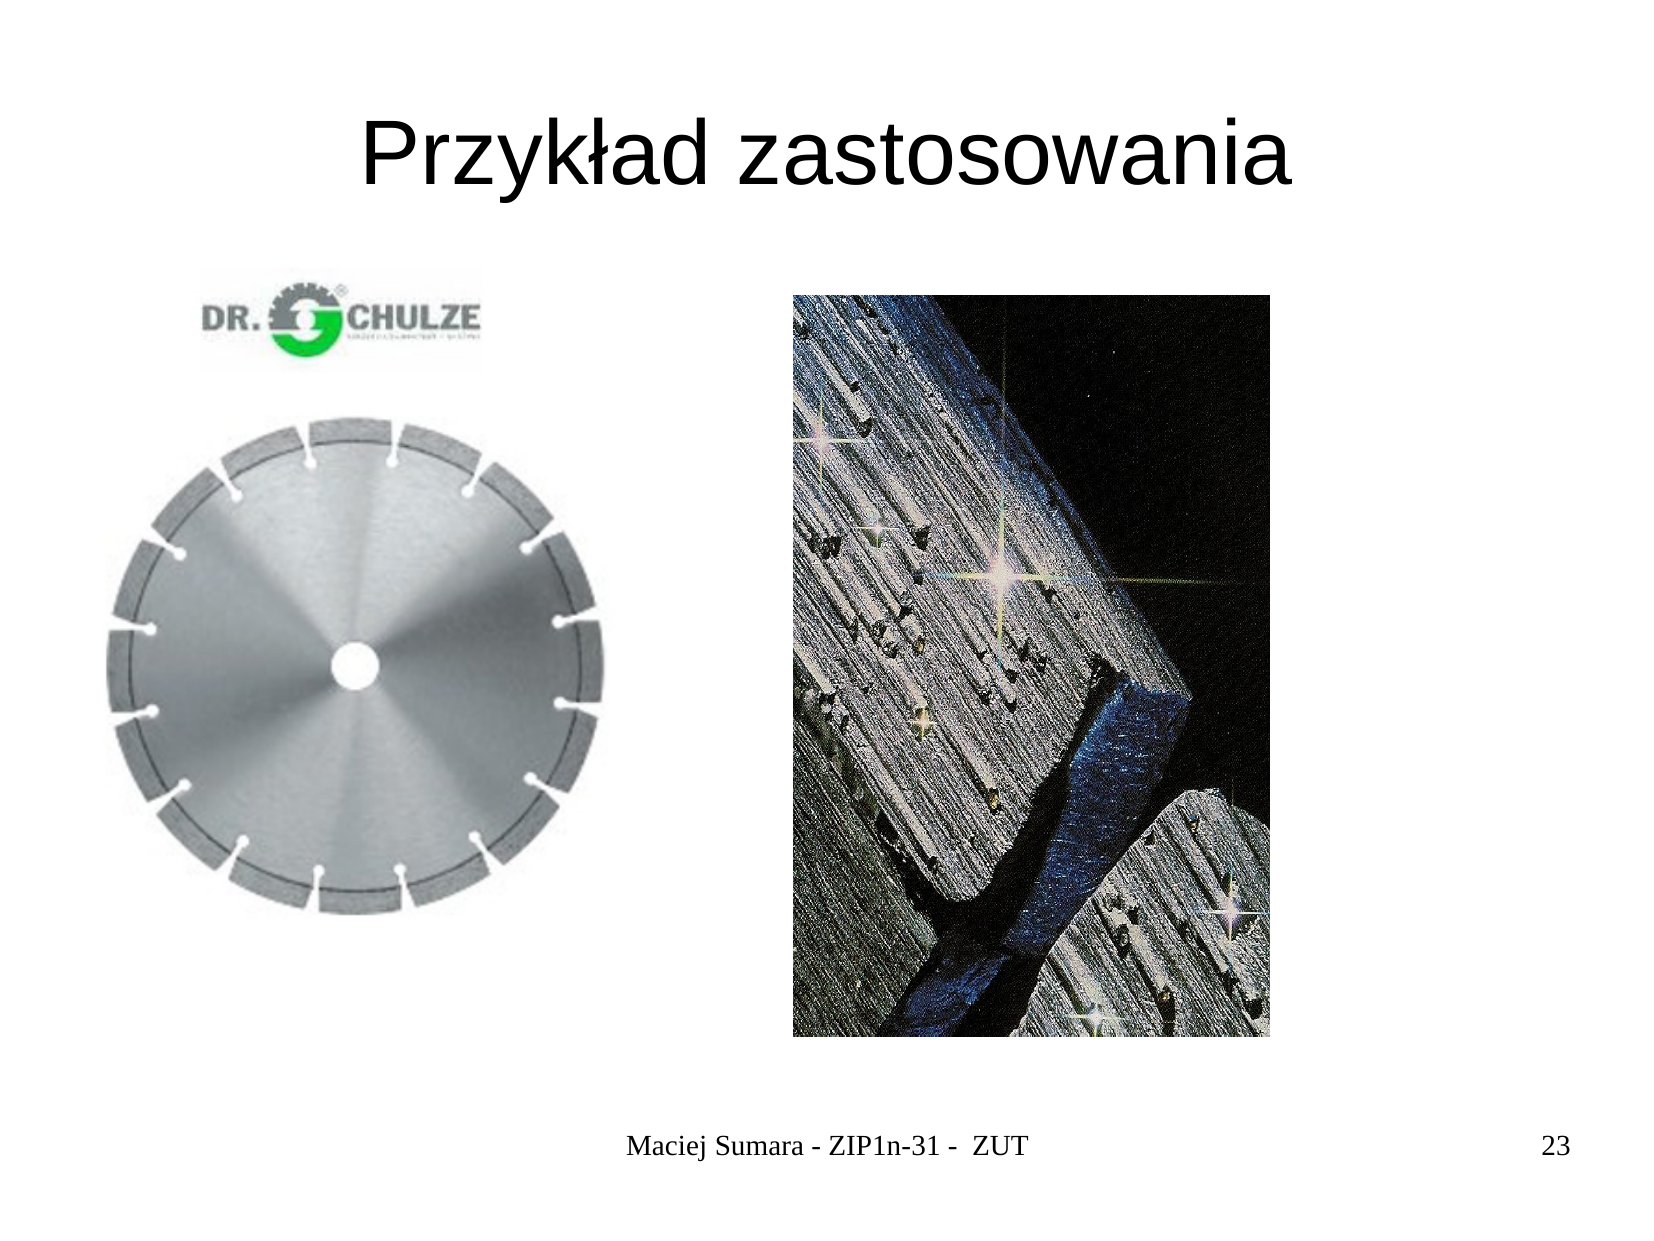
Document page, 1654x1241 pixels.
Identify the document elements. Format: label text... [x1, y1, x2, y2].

title Przykład zastosowania [82, 56, 1571, 250]
picture [793, 295, 1270, 1037]
subtitle . [82, 297, 1571, 1102]
picture [29, 226, 682, 945]
